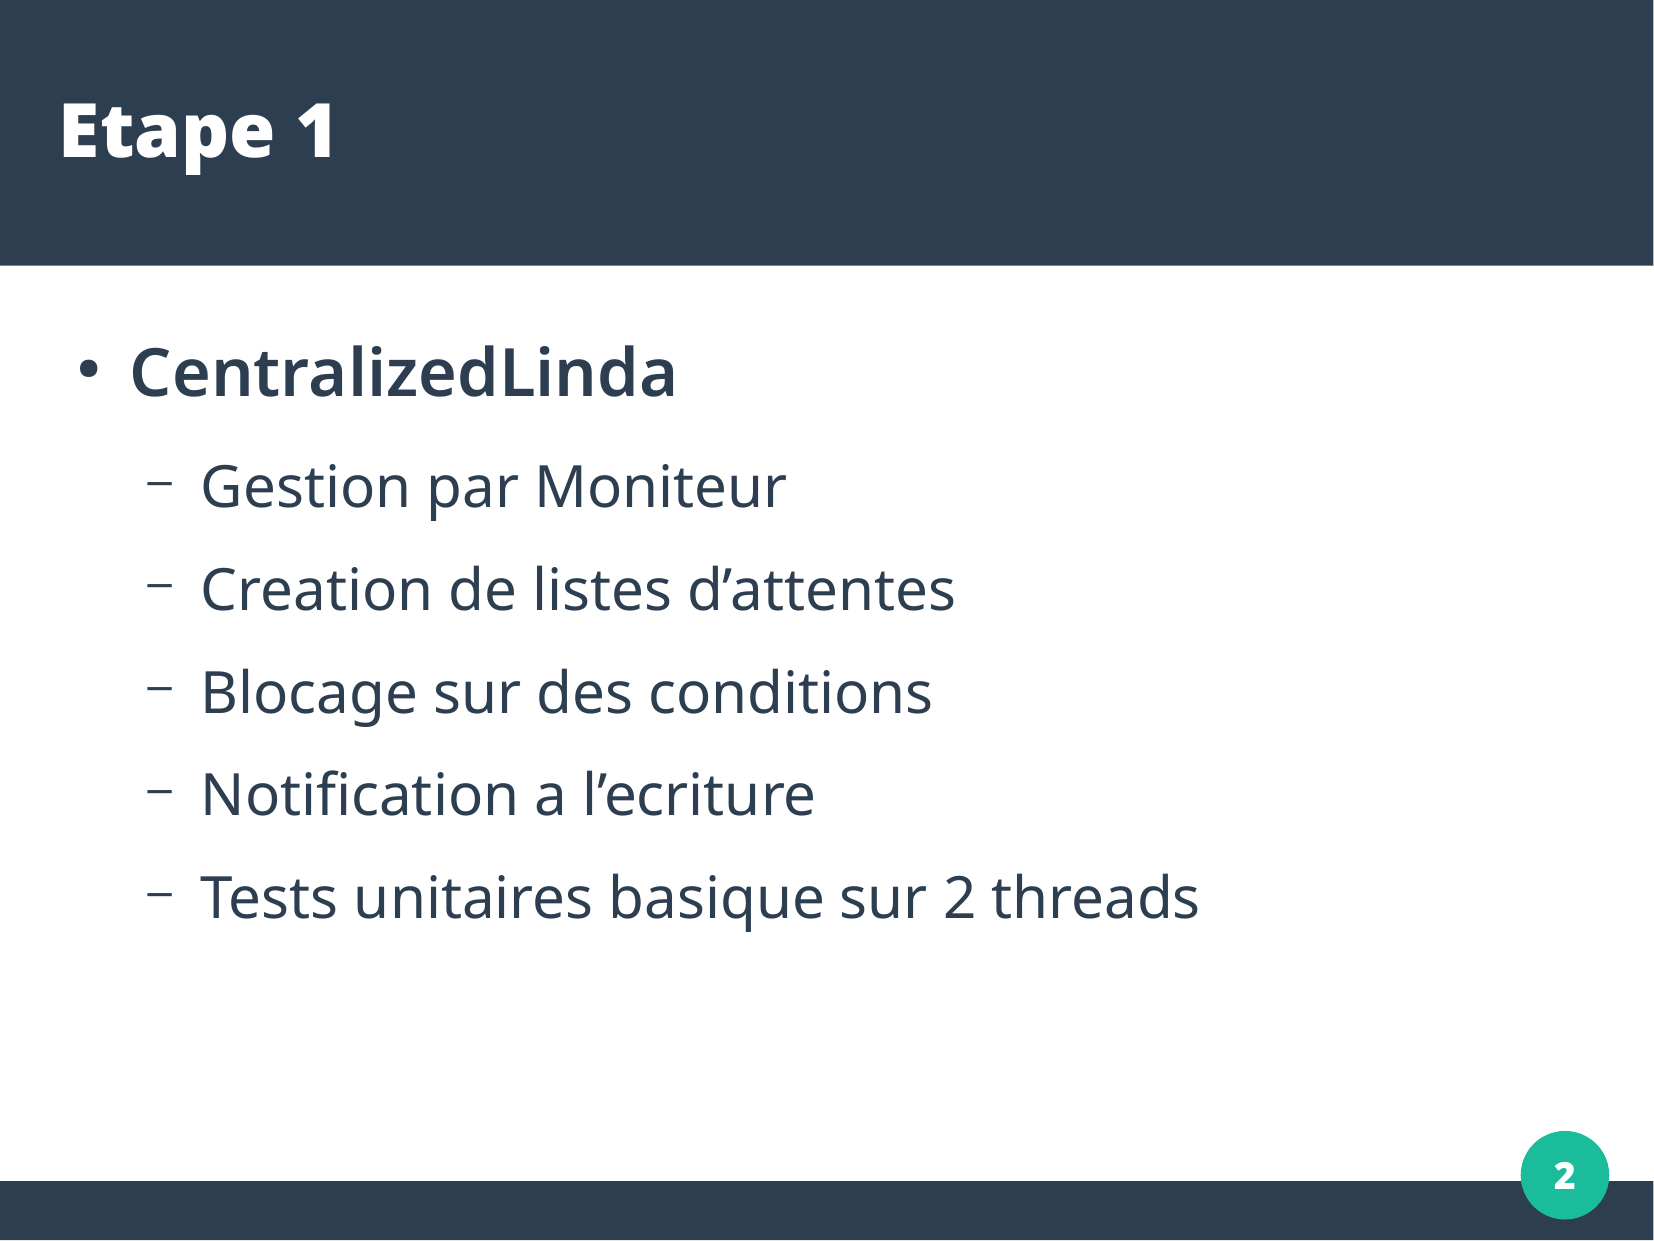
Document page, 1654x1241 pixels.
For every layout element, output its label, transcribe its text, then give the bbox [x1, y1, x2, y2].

title Etape 1 [59, 49, 1595, 207]
list CentralizedLinda Gestion par Moniteur Creation de listes d’attentes Blocage sur des conditions Notification a l’ecriture Tests unitaires basique sur 2 threads [59, 324, 1595, 1152]
